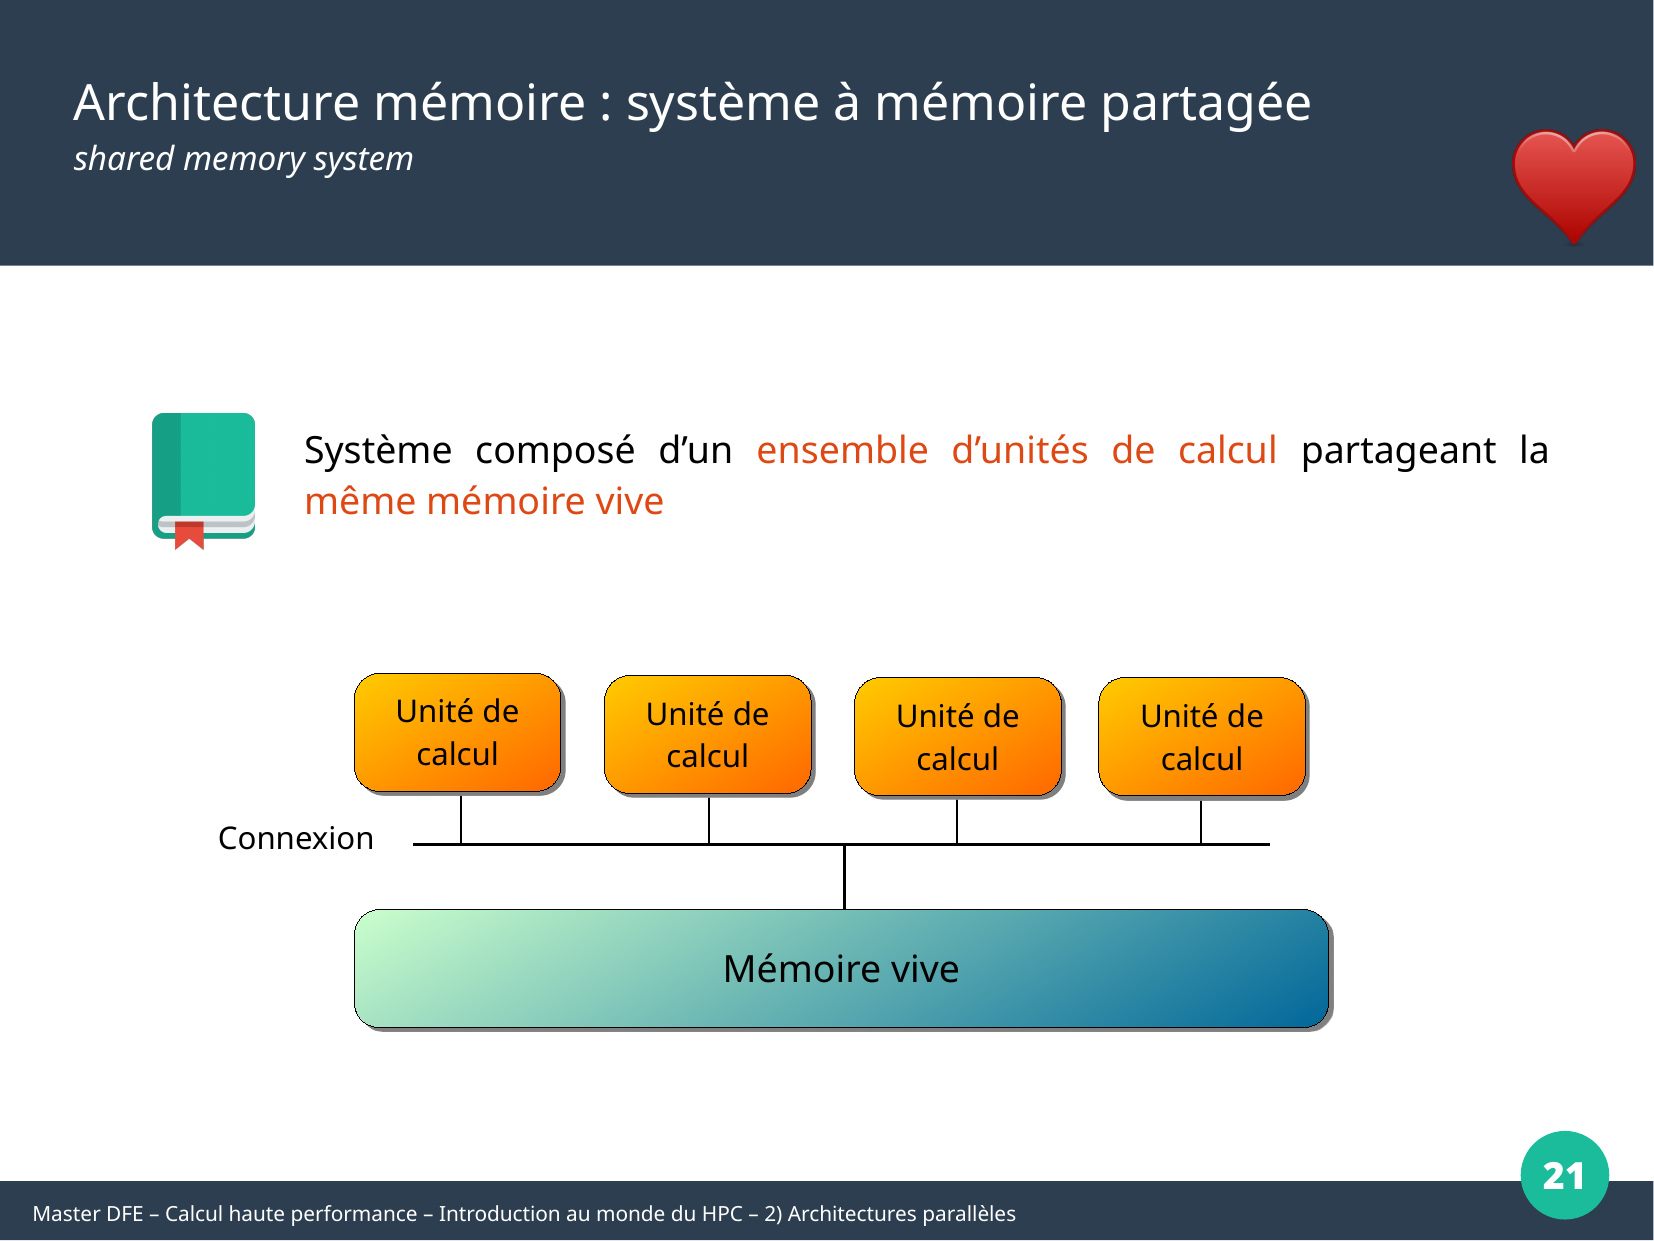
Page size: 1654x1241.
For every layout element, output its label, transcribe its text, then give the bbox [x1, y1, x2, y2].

text_box Master DFE – Calcul haute performance – Introduction au monde du HPC – 2) Architectures parallèles [17, 1191, 1436, 1235]
text_box Unité de calcul [1098, 677, 1306, 796]
text_box Connexion [188, 809, 404, 867]
text_box Unité de calcul [354, 673, 561, 792]
text_box Unité de calcul [854, 677, 1062, 796]
text_box Architecture mémoire : système à mémoire partagée shared memory system [59, 59, 1477, 187]
text_box Mémoire vive [354, 909, 1329, 1028]
text_box Système composé d’un ensemble d’unités de calcul partageant la même mémoire vive [289, 415, 1565, 533]
picture [1512, 129, 1636, 248]
picture [135, 413, 272, 550]
text_box Unité de calcul [604, 675, 812, 794]
